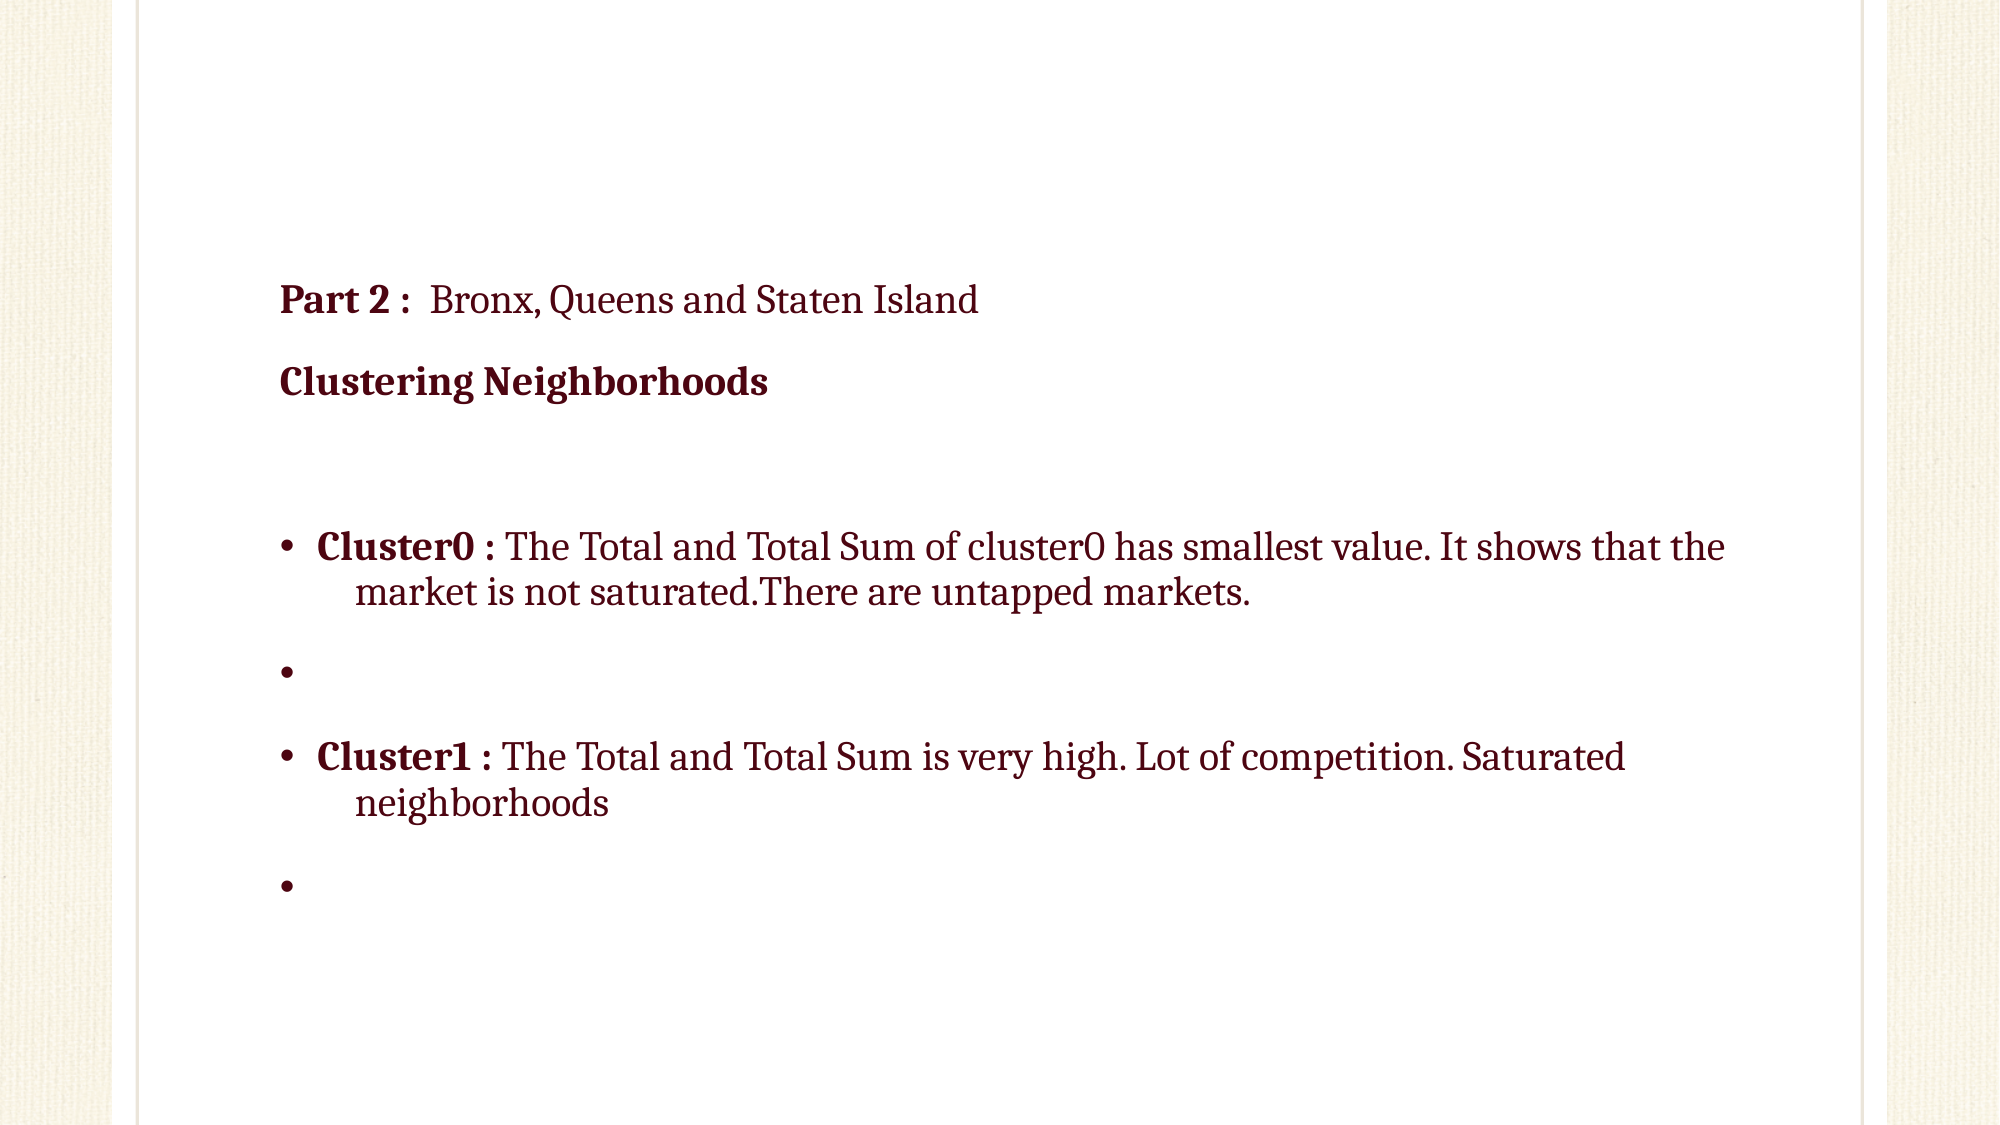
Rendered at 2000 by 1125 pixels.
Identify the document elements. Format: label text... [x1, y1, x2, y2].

list Part 2 : Bronx, Queens and Staten Island Clustering Neighborhoods Cluster0 : The Total and Total Sum of cluster0 has smallest value. It shows that the market is not saturated.There are untapped markets. Cluster1 : The Total and Total Sum is very high. Lot of competition. Saturated neighborhoods [249, 269, 1750, 1013]
